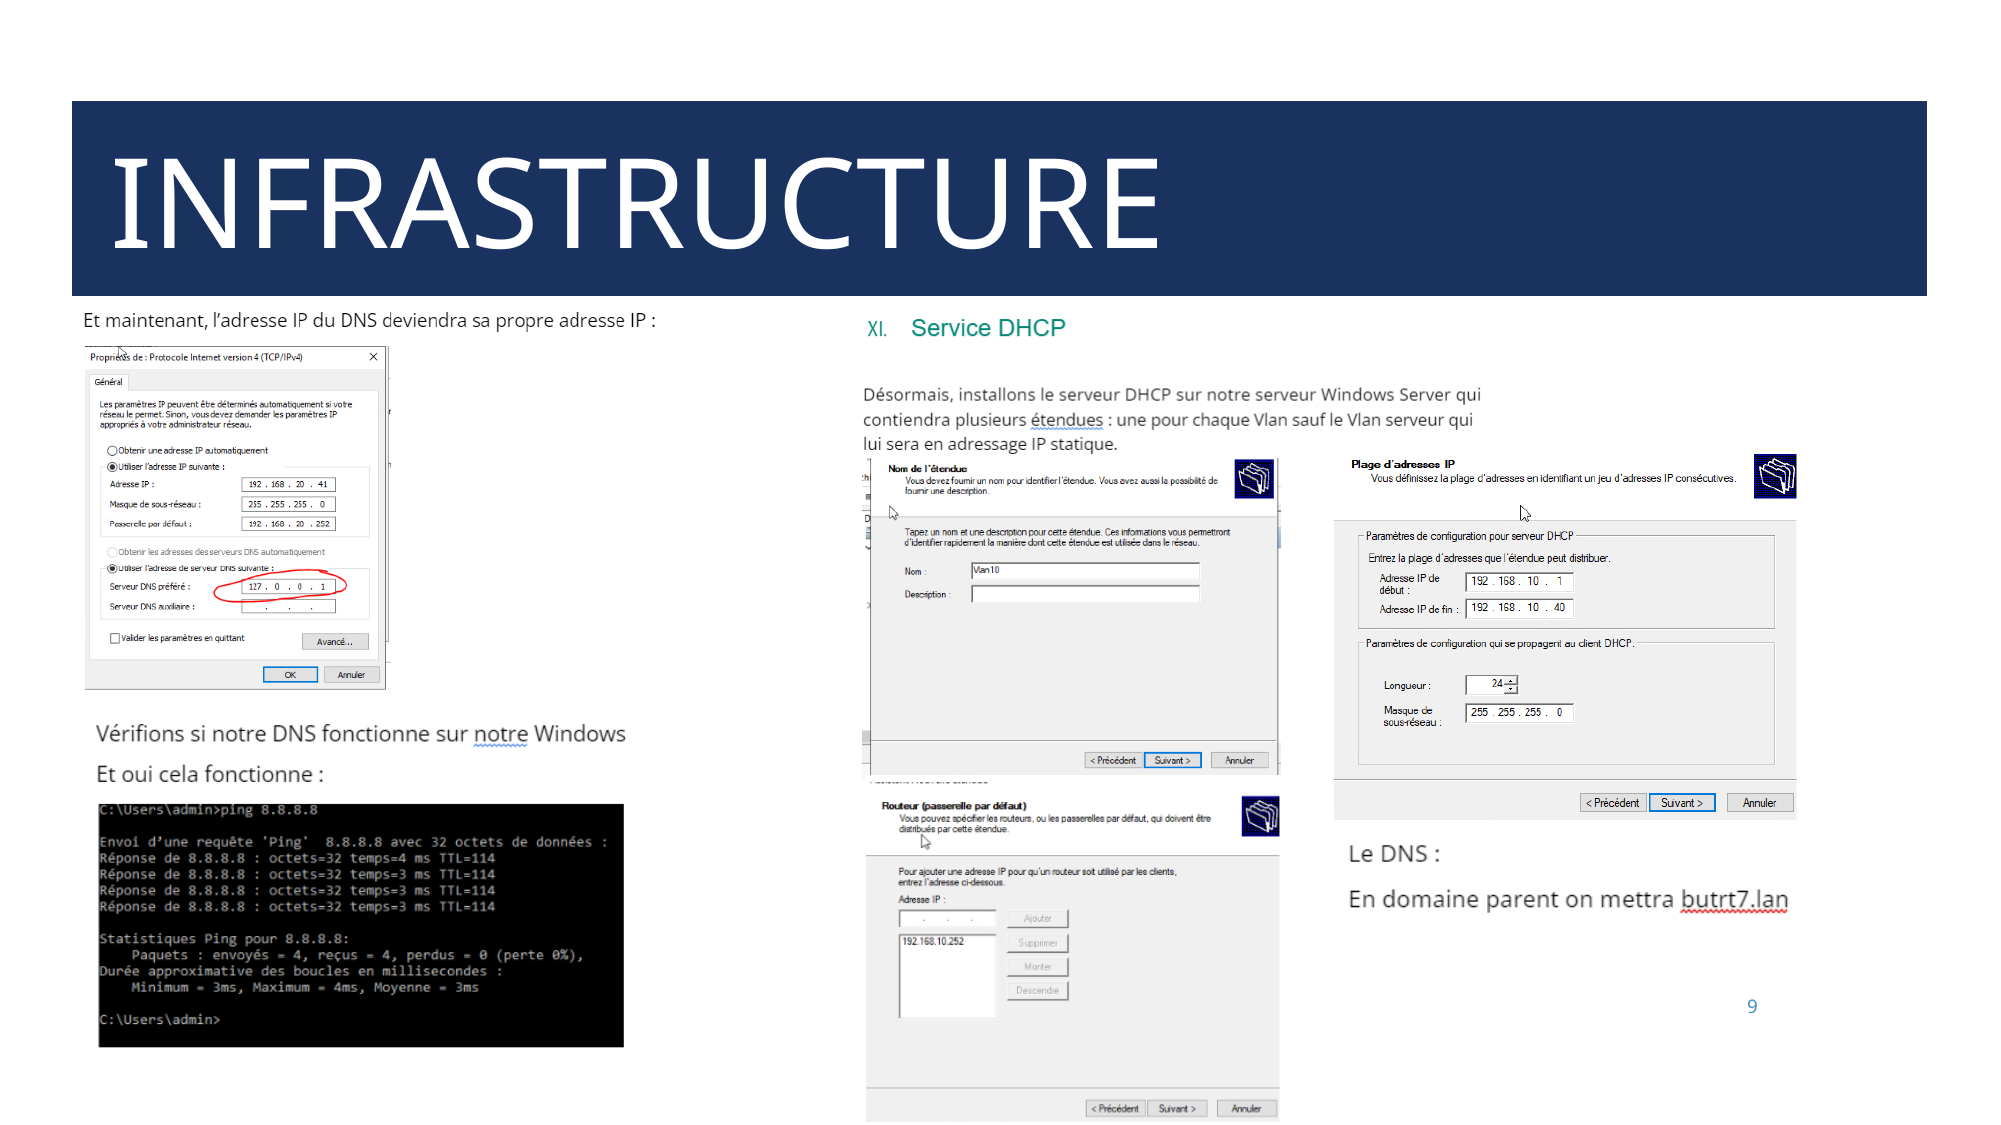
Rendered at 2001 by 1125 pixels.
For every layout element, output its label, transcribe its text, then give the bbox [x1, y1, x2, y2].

title INFRAstructure [95, 115, 1905, 282]
picture [1343, 833, 1801, 924]
picture [853, 309, 1819, 1125]
picture [73, 309, 663, 696]
picture [95, 716, 632, 1052]
slide_number 9 [1732, 977, 1905, 1037]
